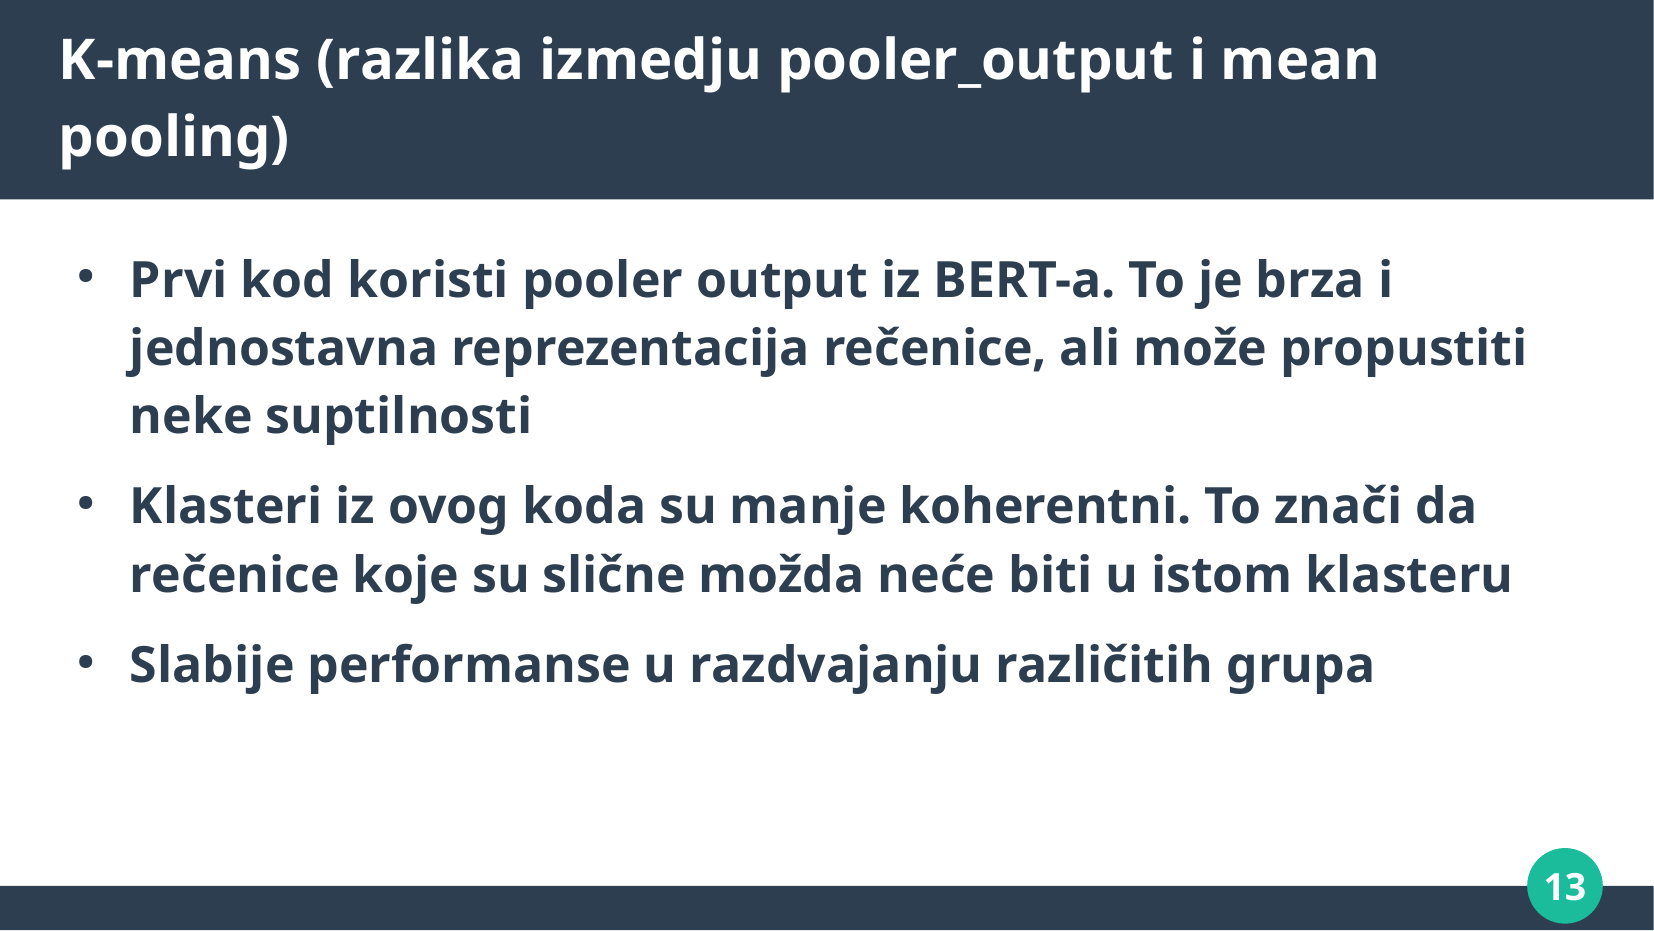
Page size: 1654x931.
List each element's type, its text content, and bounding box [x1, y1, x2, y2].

title K-means (razlika izmedju pooler_output i mean pooling) [59, 37, 1595, 155]
list Prvi kod koristi pooler output iz BERT-a. To je brza i jednostavna reprezentacija rečenice, ali može propustiti neke suptilnosti Klasteri iz ovog koda su manje koherentni. To znači da rečenice koje su slične možda neće biti u istom klasteru Slabije performanse u razdvajanju različitih grupa [59, 243, 1595, 864]
